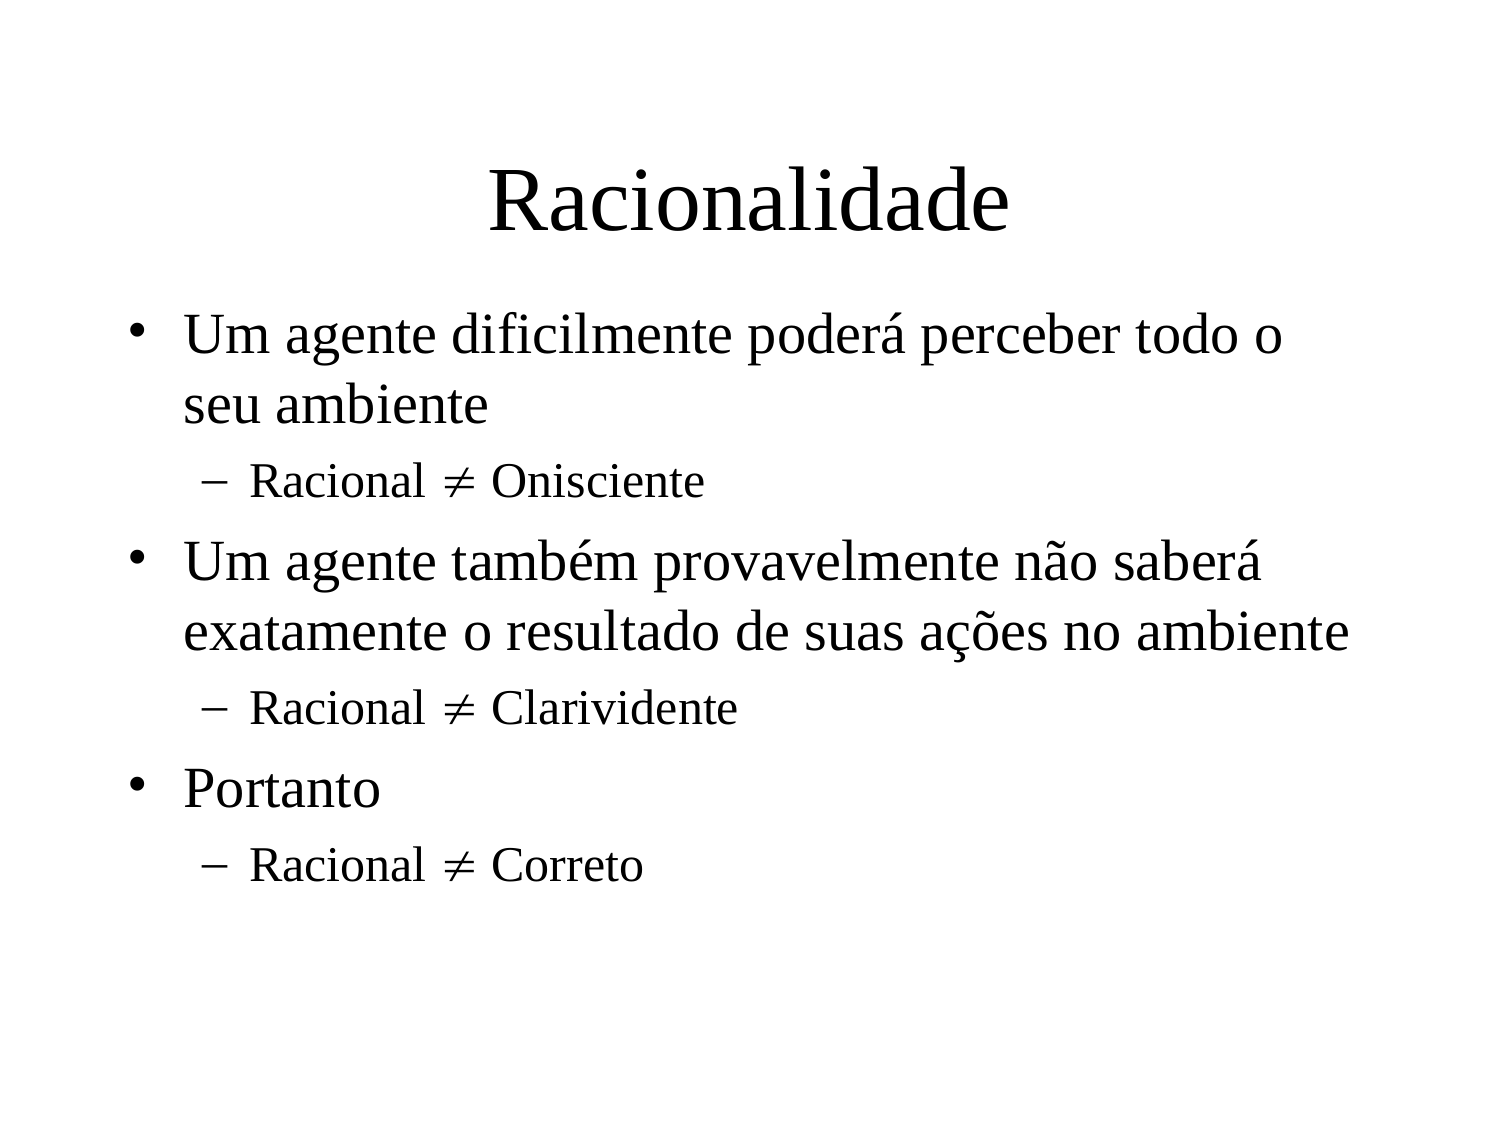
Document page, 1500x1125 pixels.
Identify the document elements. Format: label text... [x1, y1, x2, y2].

title Racionalidade [112, 99, 1388, 287]
list Um agente dificilmente poderá perceber todo o seu ambiente Racional  Onisciente Um agente também provavelmente não saberá exatamente o resultado de suas ações no ambiente Racional  Clarividente Portanto Racional  Correto [112, 287, 1388, 938]
